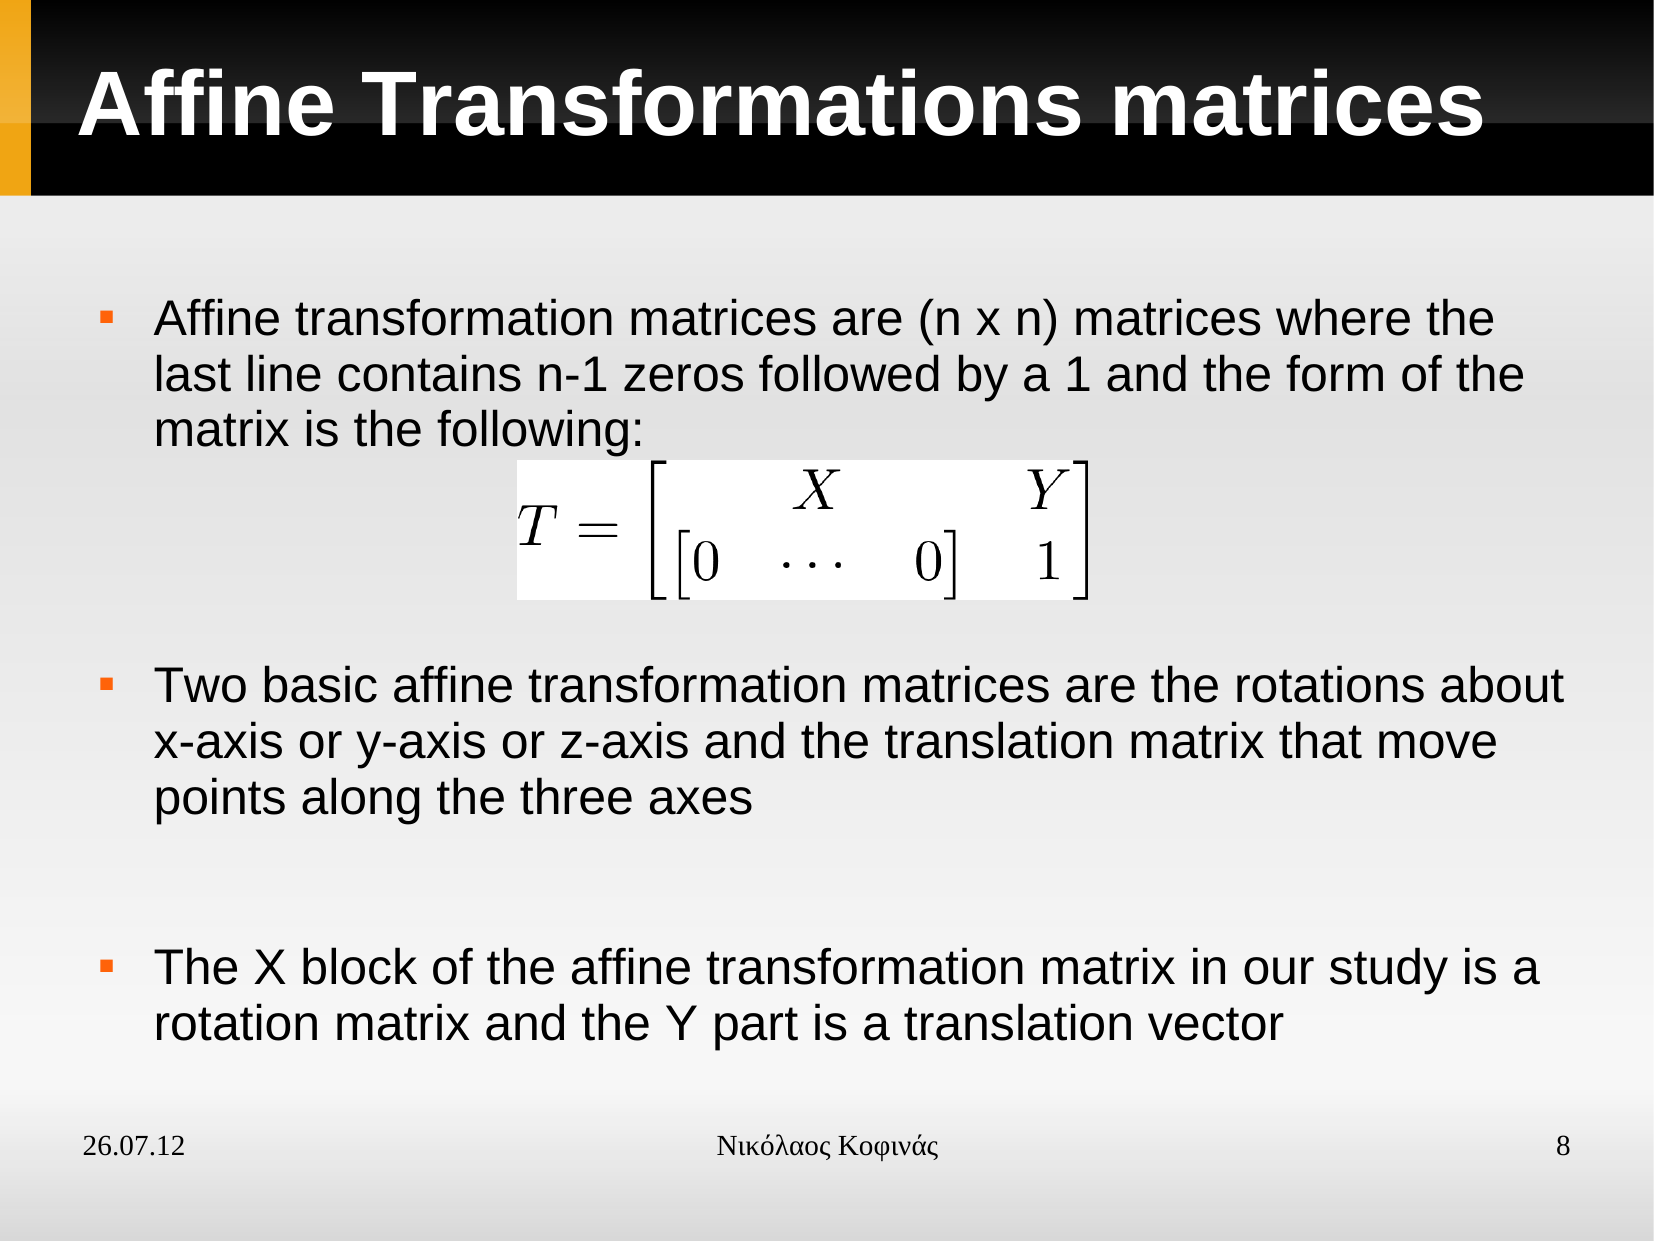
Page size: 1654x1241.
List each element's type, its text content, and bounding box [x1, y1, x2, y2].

list Affine transformation matrices are (n x n) matrices where the last line contains n-1 zeros followed by a 1 and the form of the matrix is the following: Two basic affine transformation matrices are the rotations about x-axis or y-axis or z-axis and the translation matrix that move points along the three axes The X block of the affine transformation matrix in our study is a rotation matrix and the Y part is a translation vector [82, 290, 1571, 1109]
picture [0, 0, 1654, 1241]
title Affine Transformations matrices [76, 0, 1565, 208]
